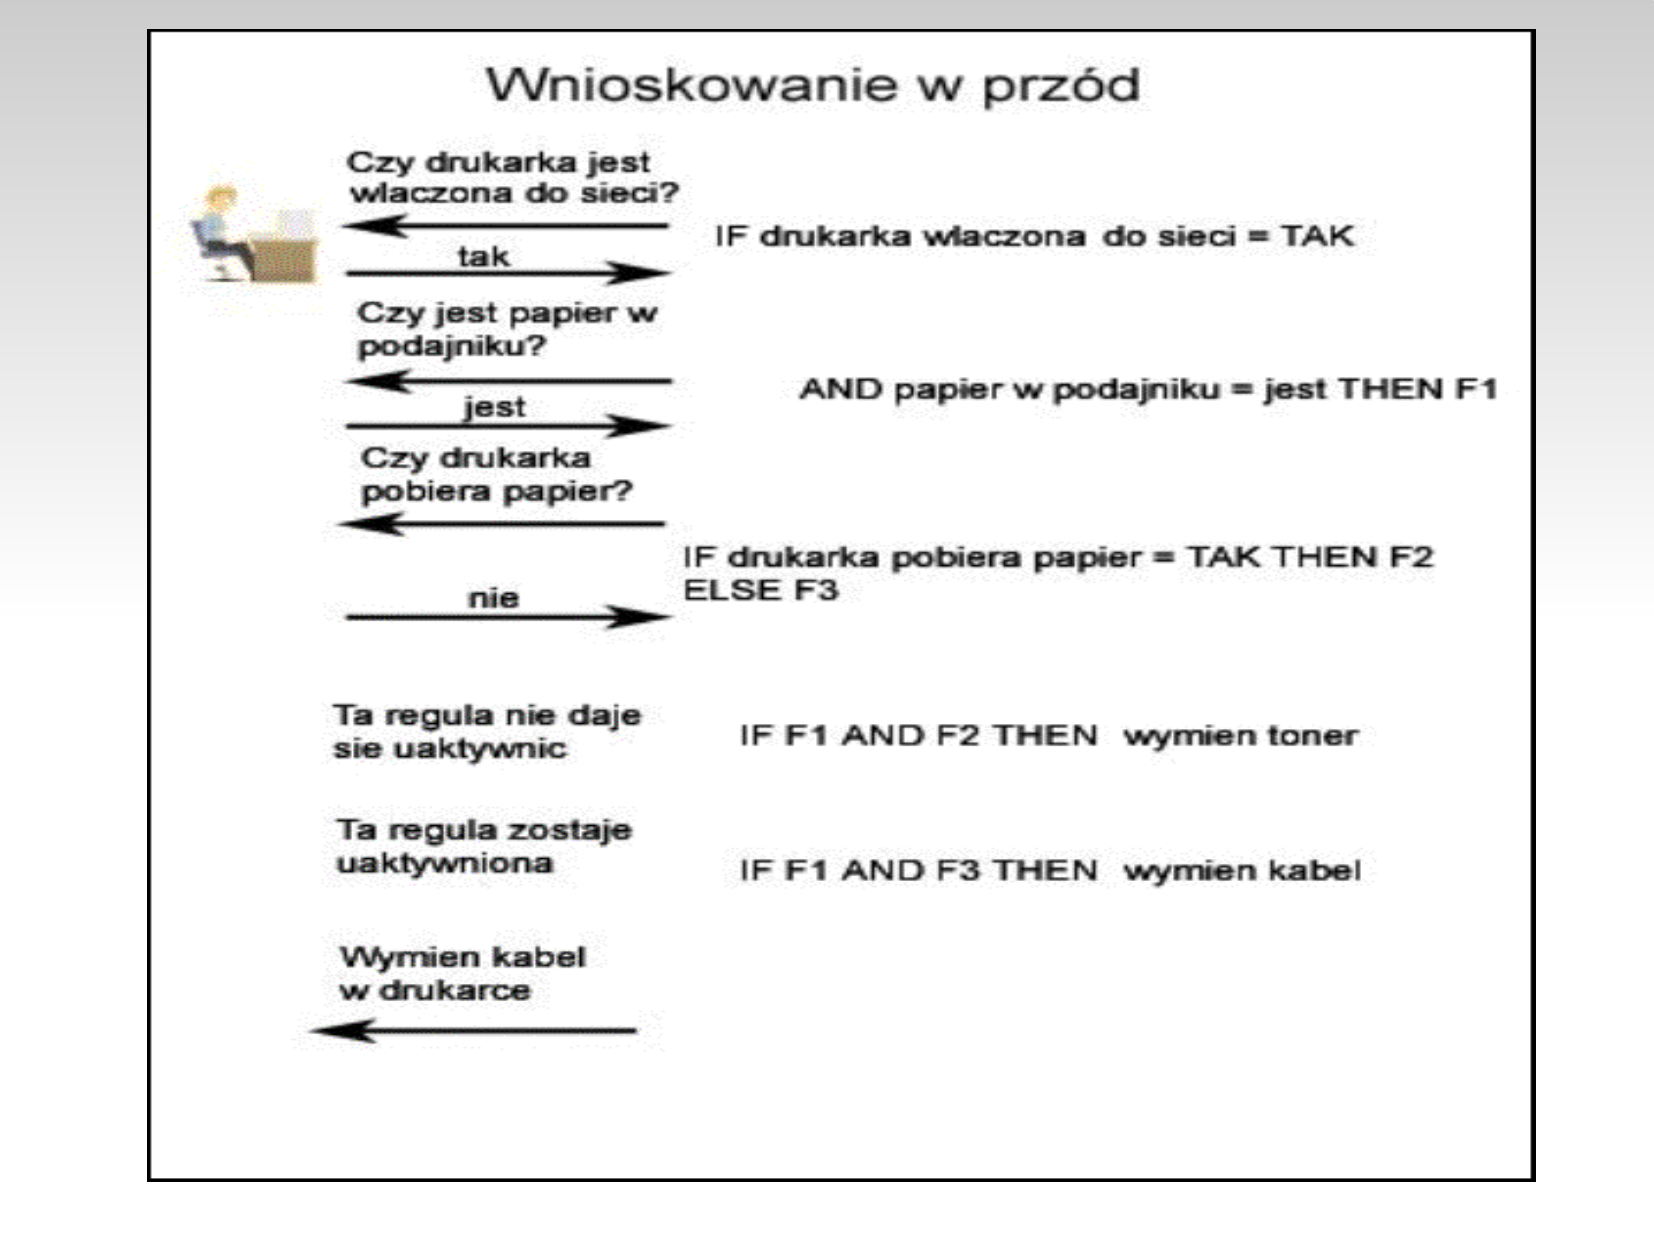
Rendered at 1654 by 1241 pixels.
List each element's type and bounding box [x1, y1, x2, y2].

picture [147, 29, 1536, 1182]
